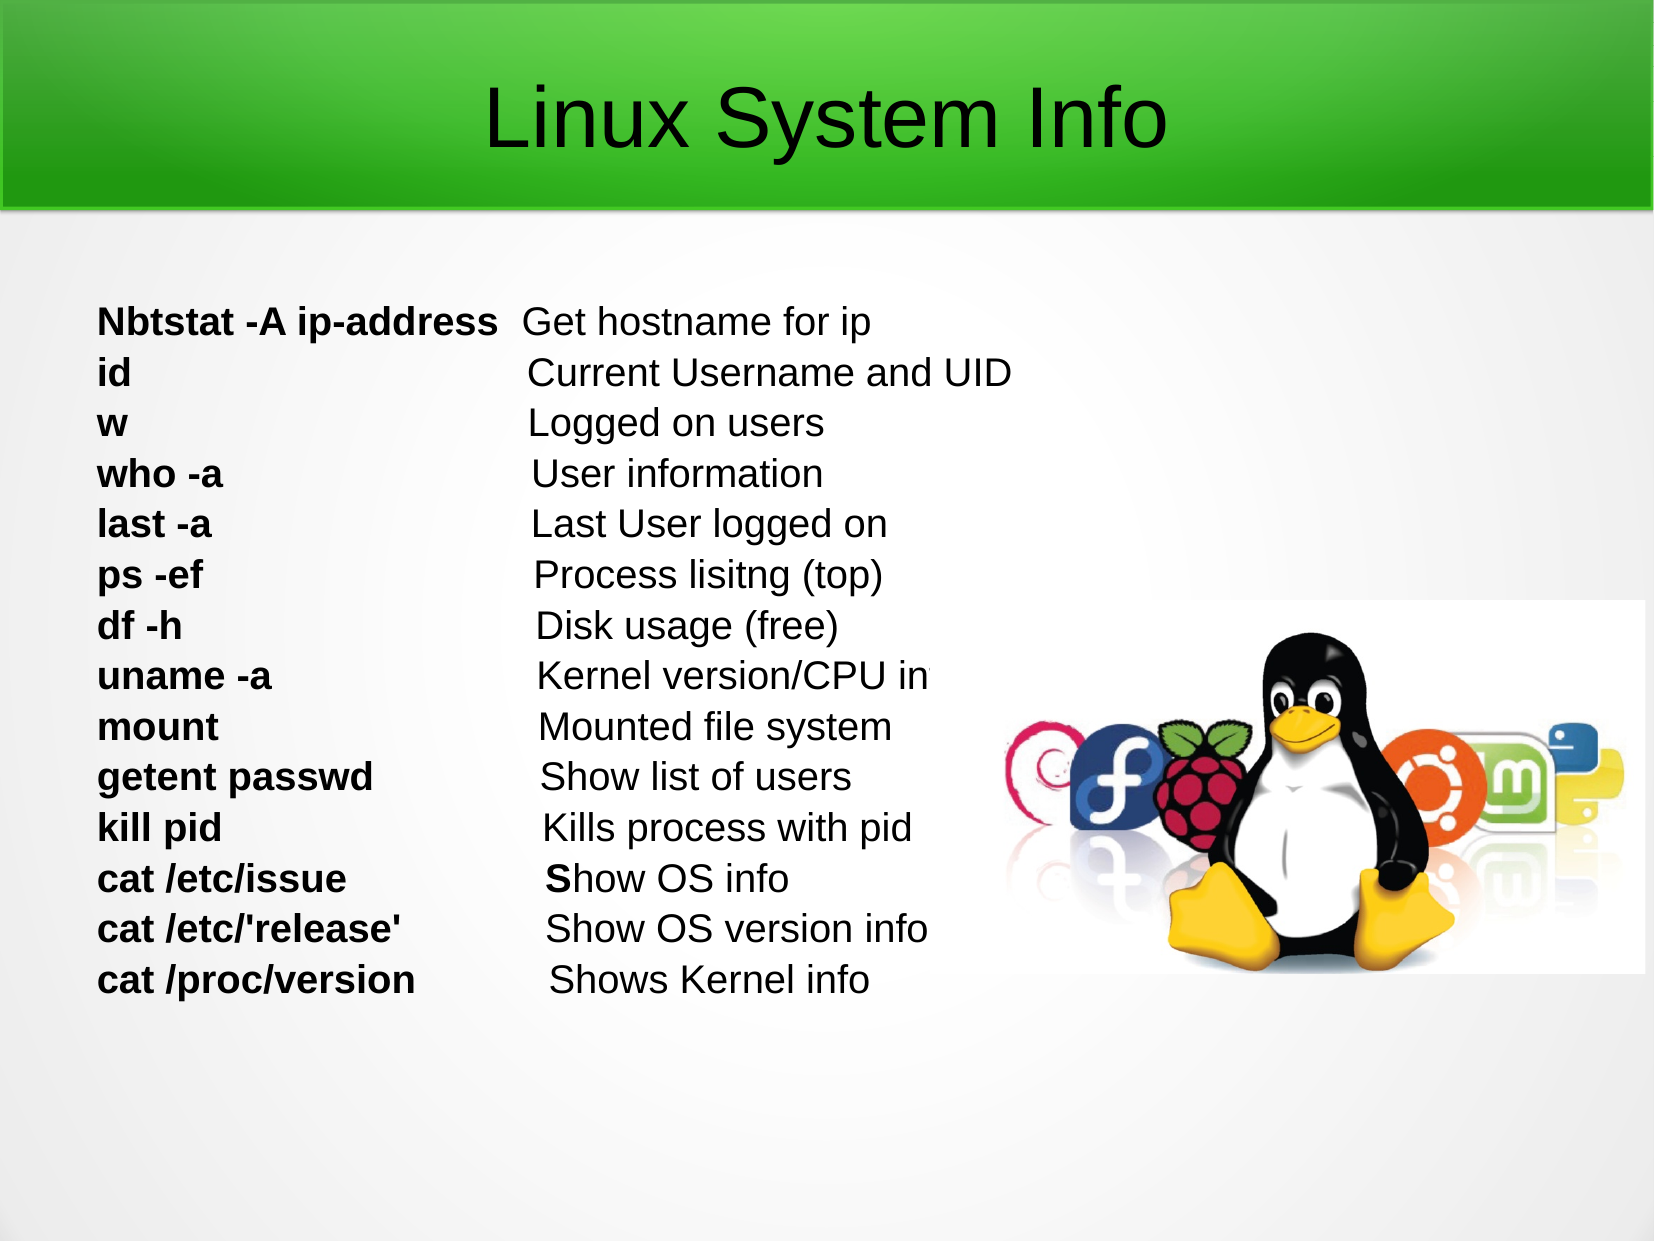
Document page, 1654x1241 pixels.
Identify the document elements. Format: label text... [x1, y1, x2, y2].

picture [929, 600, 1646, 974]
list Nbtstat -A ip-address Get hostname for ip id Current Username and UID w Logged on users who -a User information last -a Last User logged on ps -ef Process lisitng (top) df -h Disk usage (free) uname -a Kernel version/CPU info mount Mounted file system getent passwd Show list of users kill pid Kills process with pid cat /etc/issue Show OS info cat /etc/'release' Show OS version info cat /proc/version Shows Kernel info [82, 299, 1571, 1019]
title Linux System Info [82, 47, 1571, 189]
